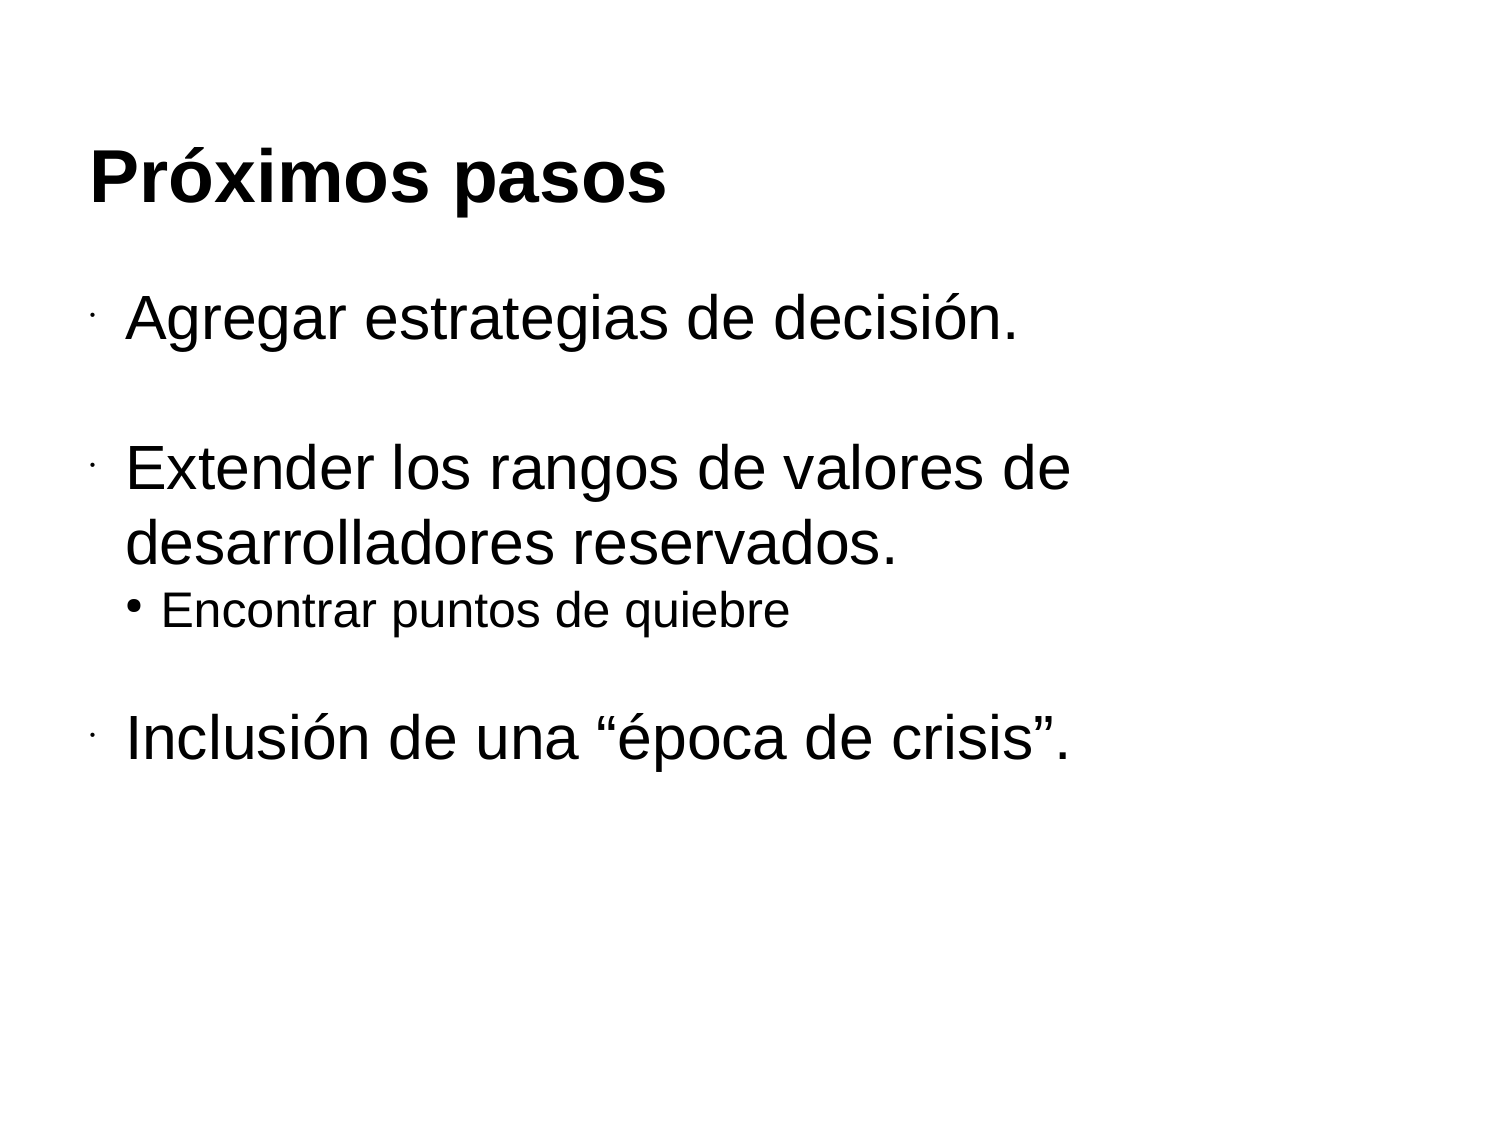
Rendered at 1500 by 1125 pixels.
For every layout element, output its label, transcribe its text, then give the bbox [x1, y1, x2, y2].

text_box Agregar estrategias de decisión. Extender los rangos de valores de desarrolladores reservados. Encontrar puntos de quiebre Inclusión de una “época de crisis”. [75, 262, 1425, 1078]
text_box Próximos pasos [75, 45, 1425, 233]
